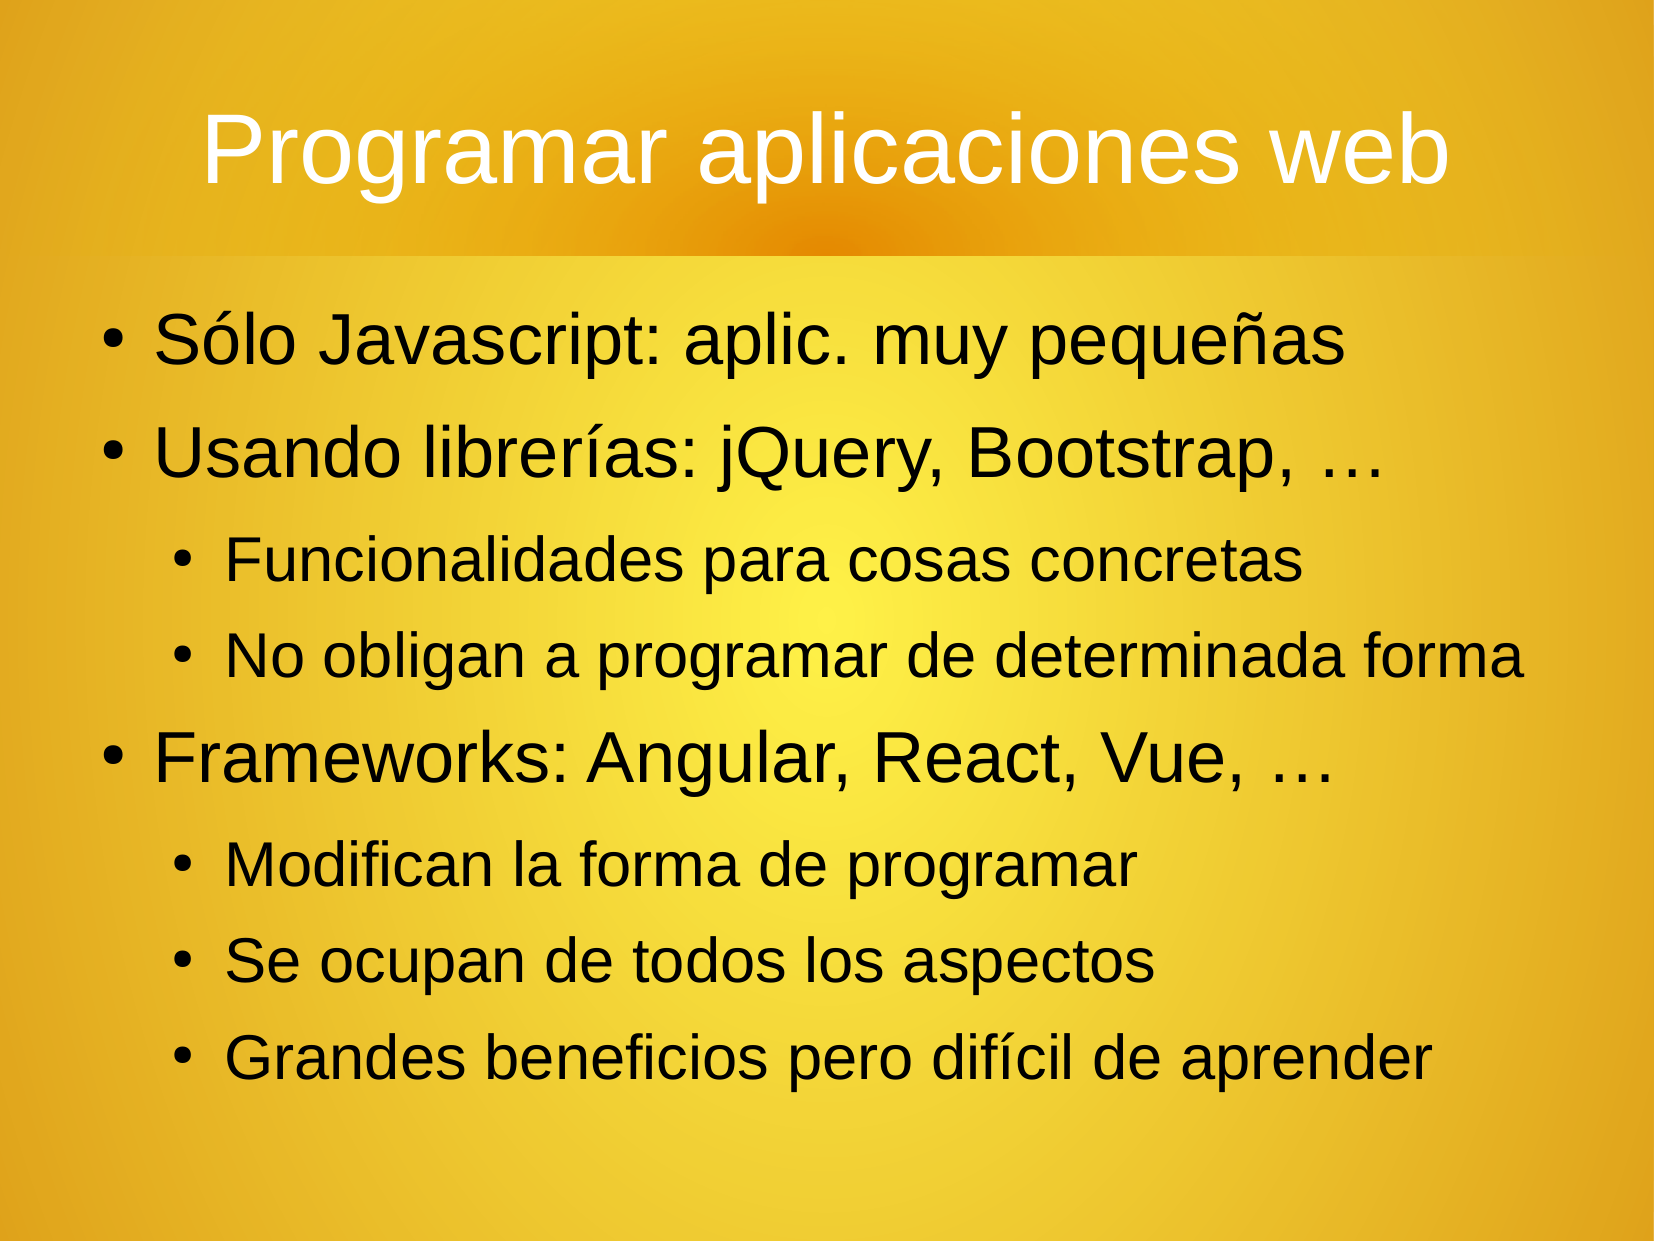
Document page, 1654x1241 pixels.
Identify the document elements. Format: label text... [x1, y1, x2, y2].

list Sólo Javascript: aplic. muy pequeñas Usando librerías: jQuery, Bootstrap, … Funcionalidades para cosas concretas No obligan a programar de determinada forma Frameworks: Angular, React, Vue, … Modifican la forma de programar Se ocupan de todos los aspectos Grandes beneficios pero difícil de aprender [82, 299, 1571, 1111]
title Programar aplicaciones web [82, 47, 1571, 252]
